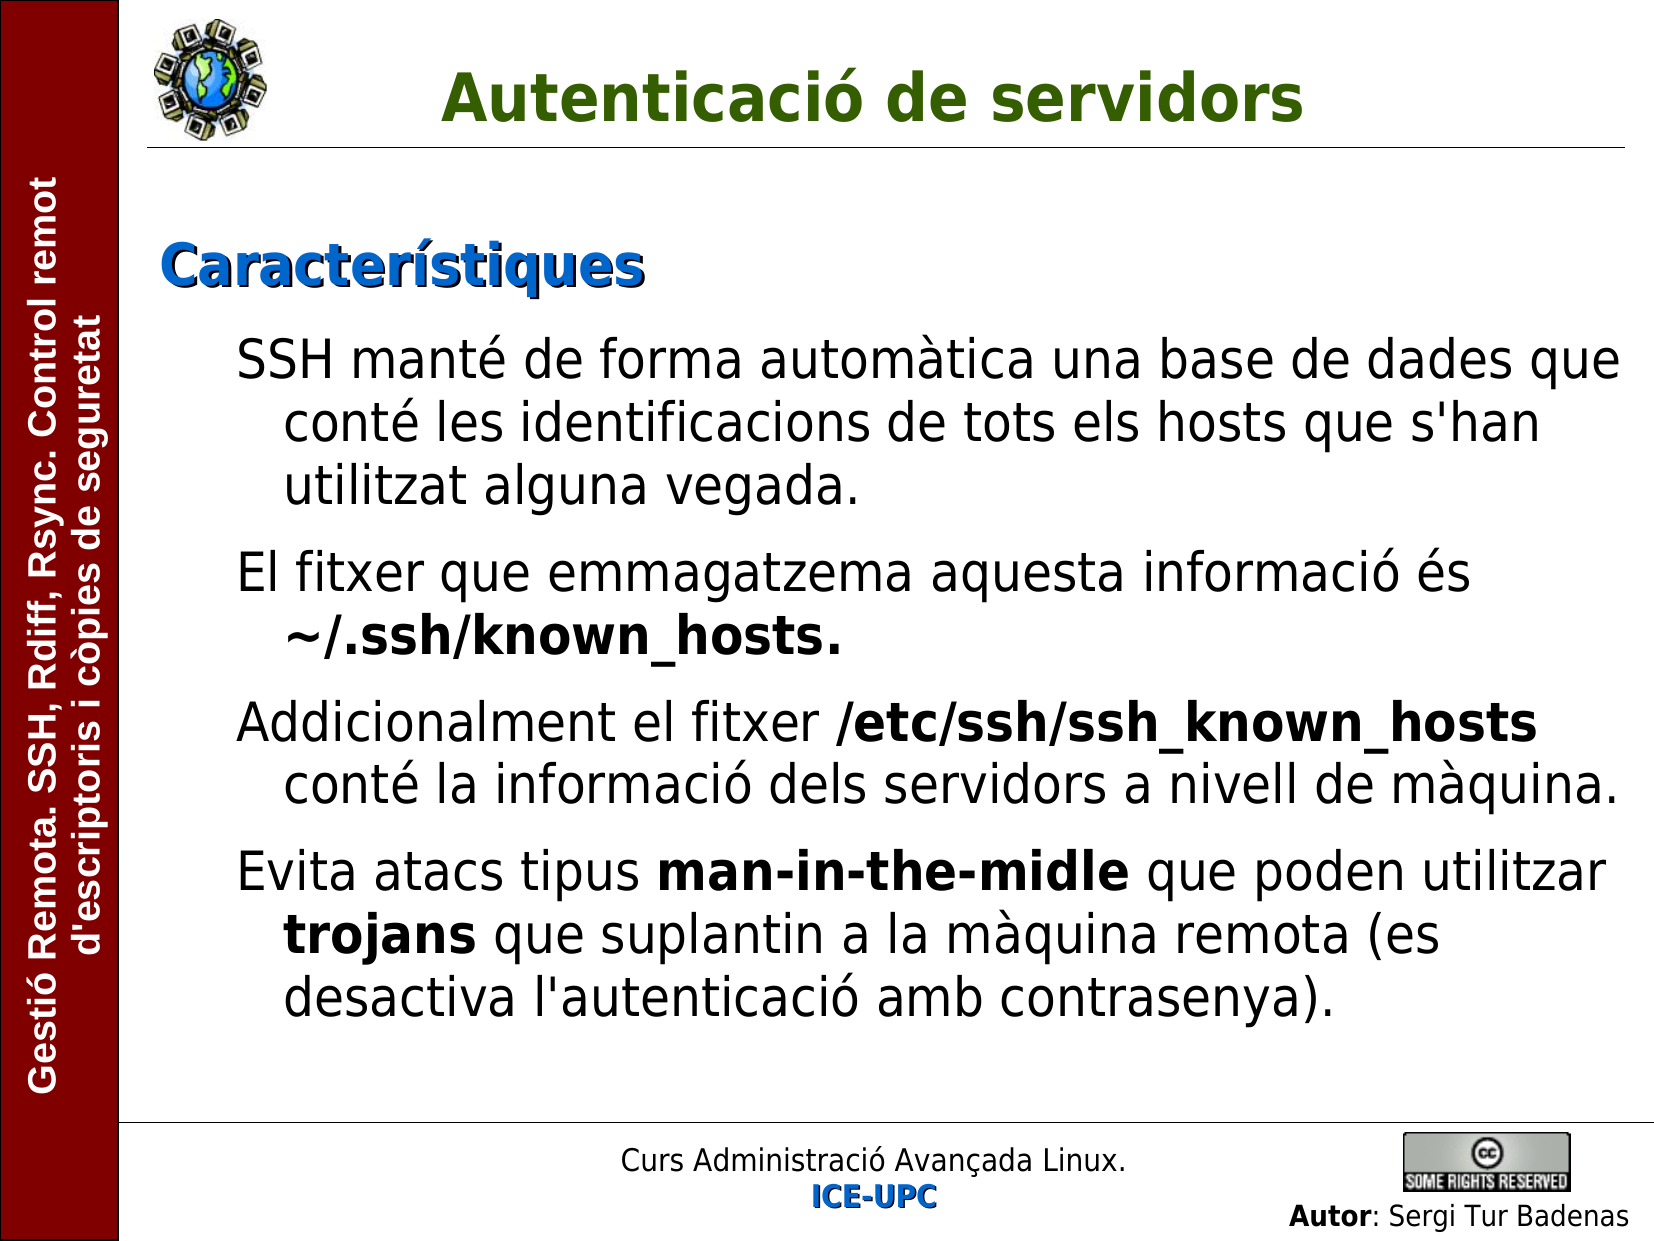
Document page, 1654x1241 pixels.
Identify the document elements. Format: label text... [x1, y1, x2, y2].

title Autenticació de servidors [129, 49, 1619, 148]
list Característiques SSH manté de forma automàtica una base de dades que conté les identificacions de tots els hosts que s'han utilitzat alguna vegada. El fitxer que emmagatzema aquesta informació és ~/.ssh/known_hosts. Addicionalment el fitxer /etc/ssh/ssh_known_hosts conté la informació dels servidors a nivell de màquina. Evita atacs tipus man-in-the-midle que poden utilitzar trojans que suplantin a la màquina remota (es desactiva l'autenticació amb contrasenya). [141, 231, 1630, 1081]
picture [154, 19, 268, 49]
picture [1403, 1132, 1571, 1192]
